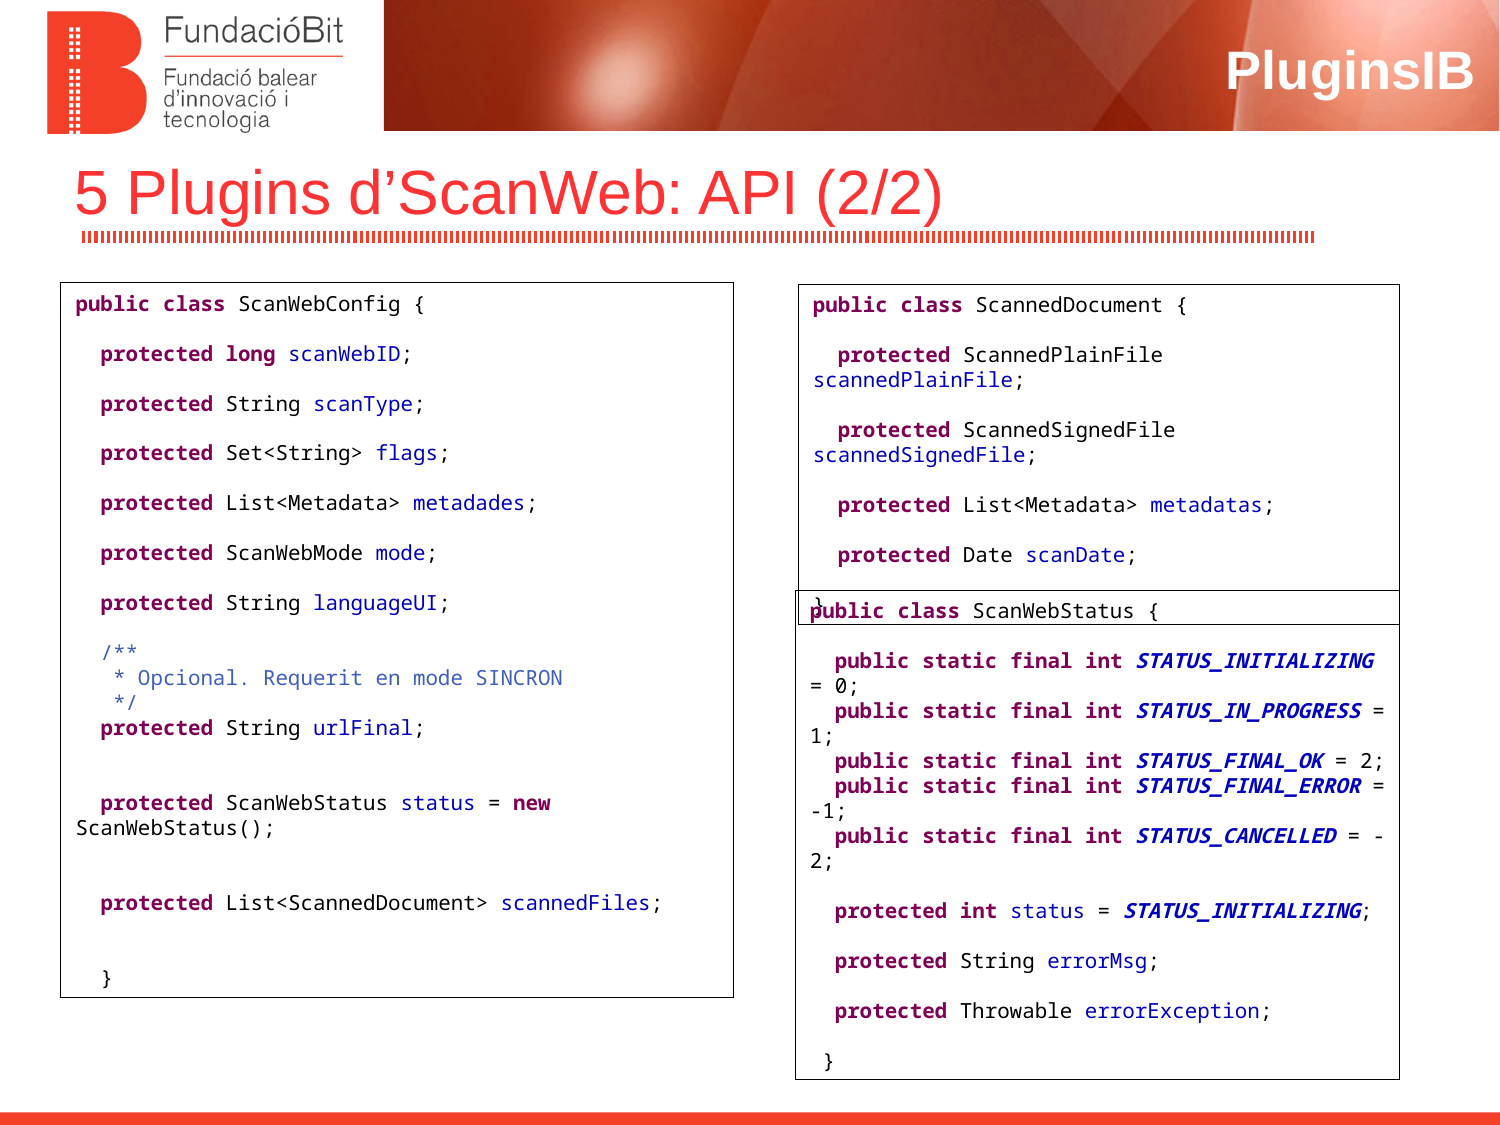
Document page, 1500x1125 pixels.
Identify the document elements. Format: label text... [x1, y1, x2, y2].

text_box public class ScanWebStatus { public static final int STATUS_INITIALIZING = 0; public static final int STATUS_IN_PROGRESS = 1; public static final int STATUS_FINAL_OK = 2; public static final int STATUS_FINAL_ERROR = -1; public static final int STATUS_CANCELLED = -2; protected int status = STATUS_INITIALIZING; protected String errorMsg; protected Throwable errorException; } [795, 590, 1400, 980]
list 5 Plugins d’ScanWeb: API (2/2) [40, 158, 1426, 275]
text_box public class ScanWebConfig { protected long scanWebID; protected String scanType; protected Set<String> flags; protected List<Metadata> metadades; protected ScanWebMode mode; protected String languageUI; /** * Opcional. Requerit en mode SINCRON */ protected String urlFinal; protected ScanWebStatus status = new ScanWebStatus(); protected List<ScannedDocument> scannedFiles; } [60, 282, 734, 977]
title PluginsIB [324, 19, 1477, 123]
picture [47, 11, 343, 134]
text_box public class ScannedDocument { protected ScannedPlainFile scannedPlainFile; protected ScannedSignedFile scannedSignedFile; protected List<Metadata> metadatas; protected Date scanDate; } [798, 284, 1400, 580]
picture [383, 0, 1500, 131]
